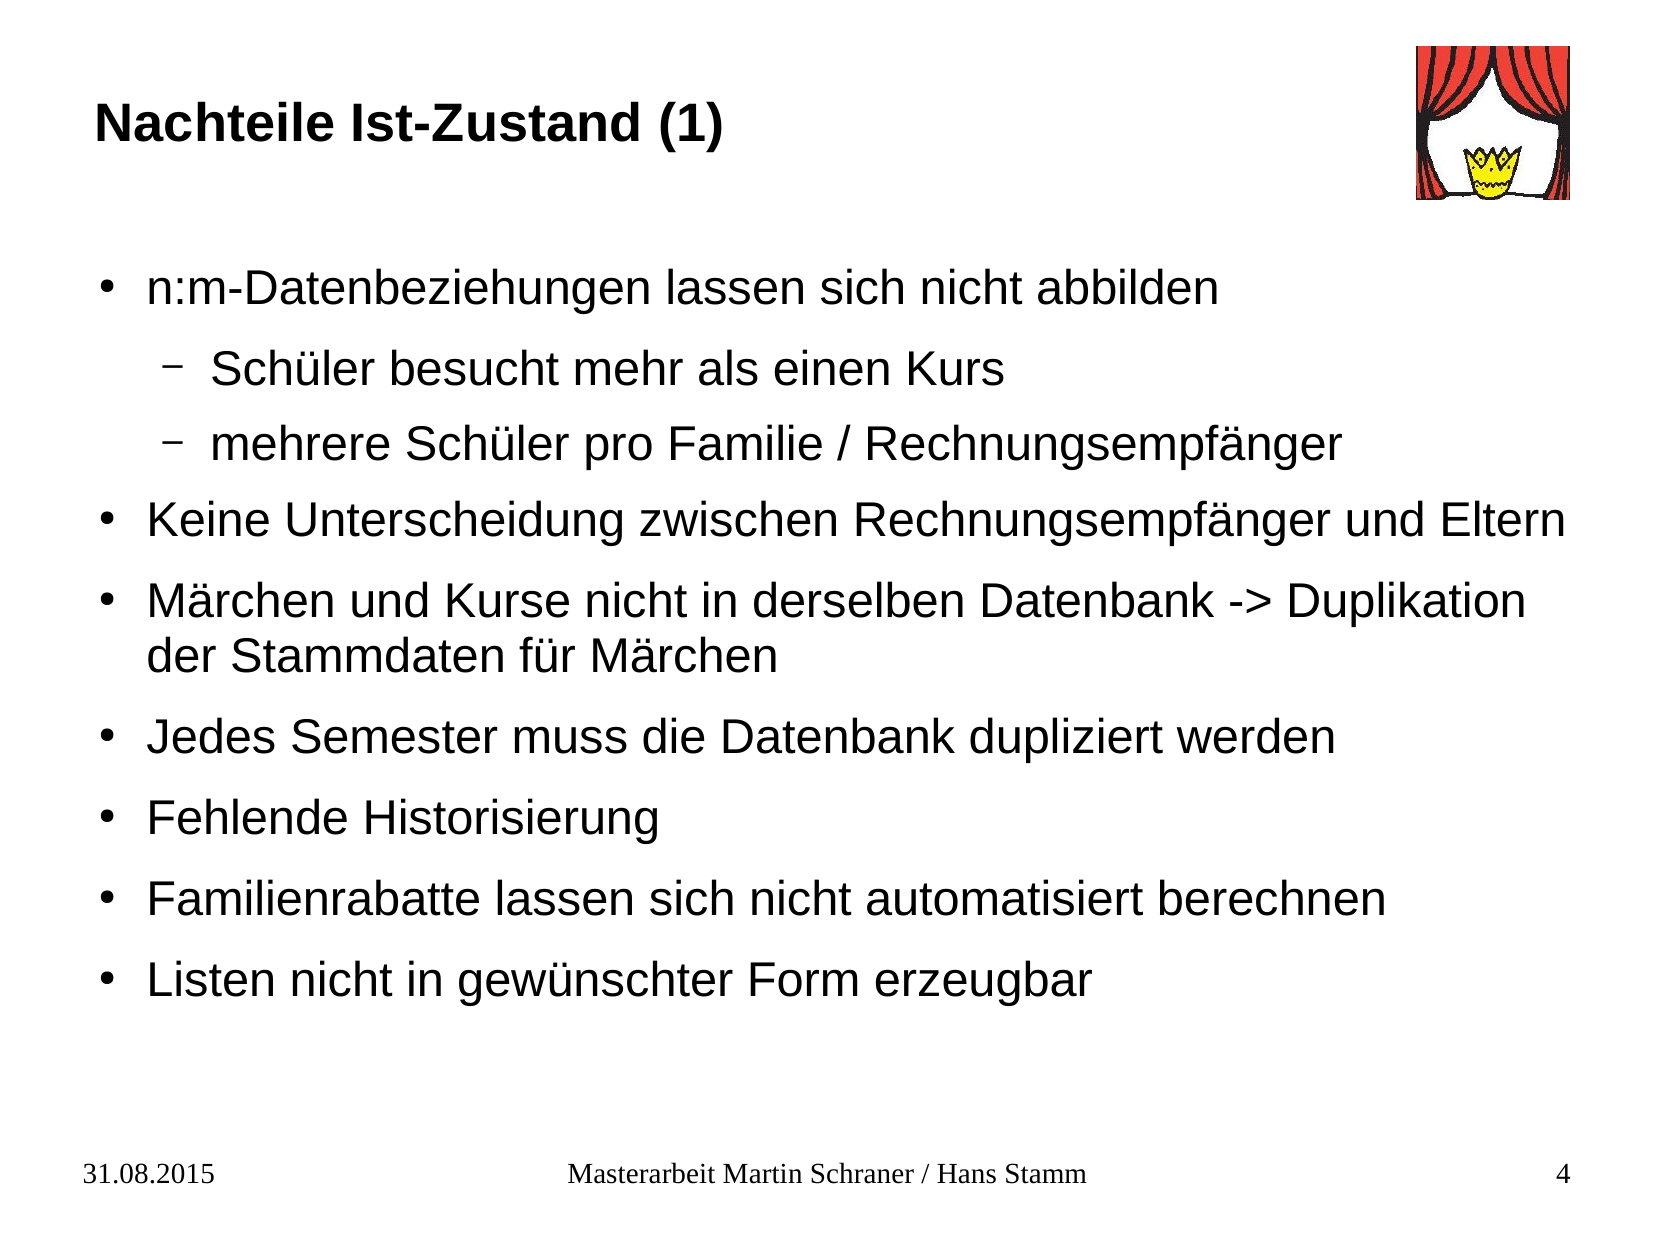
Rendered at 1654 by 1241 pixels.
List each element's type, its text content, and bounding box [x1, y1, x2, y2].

title Nachteile Ist-Zustand (1) [94, 53, 1347, 193]
list n:m-Datenbeziehungen lassen sich nicht abbilden Schüler besucht mehr als einen Kurs mehrere Schüler pro Familie / Rechnungsempfänger Keine Unterscheidung zwischen Rechnungsempfänger und Eltern Märchen und Kurse nicht in derselben Datenbank -> Duplikation der Stammdaten für Märchen Jedes Semester muss die Datenbank dupliziert werden Fehlende Historisierung Familienrabatte lassen sich nicht automatisiert berechnen Listen nicht in gewünschter Form erzeugbar [82, 259, 1571, 1052]
picture [1416, 46, 1570, 200]
